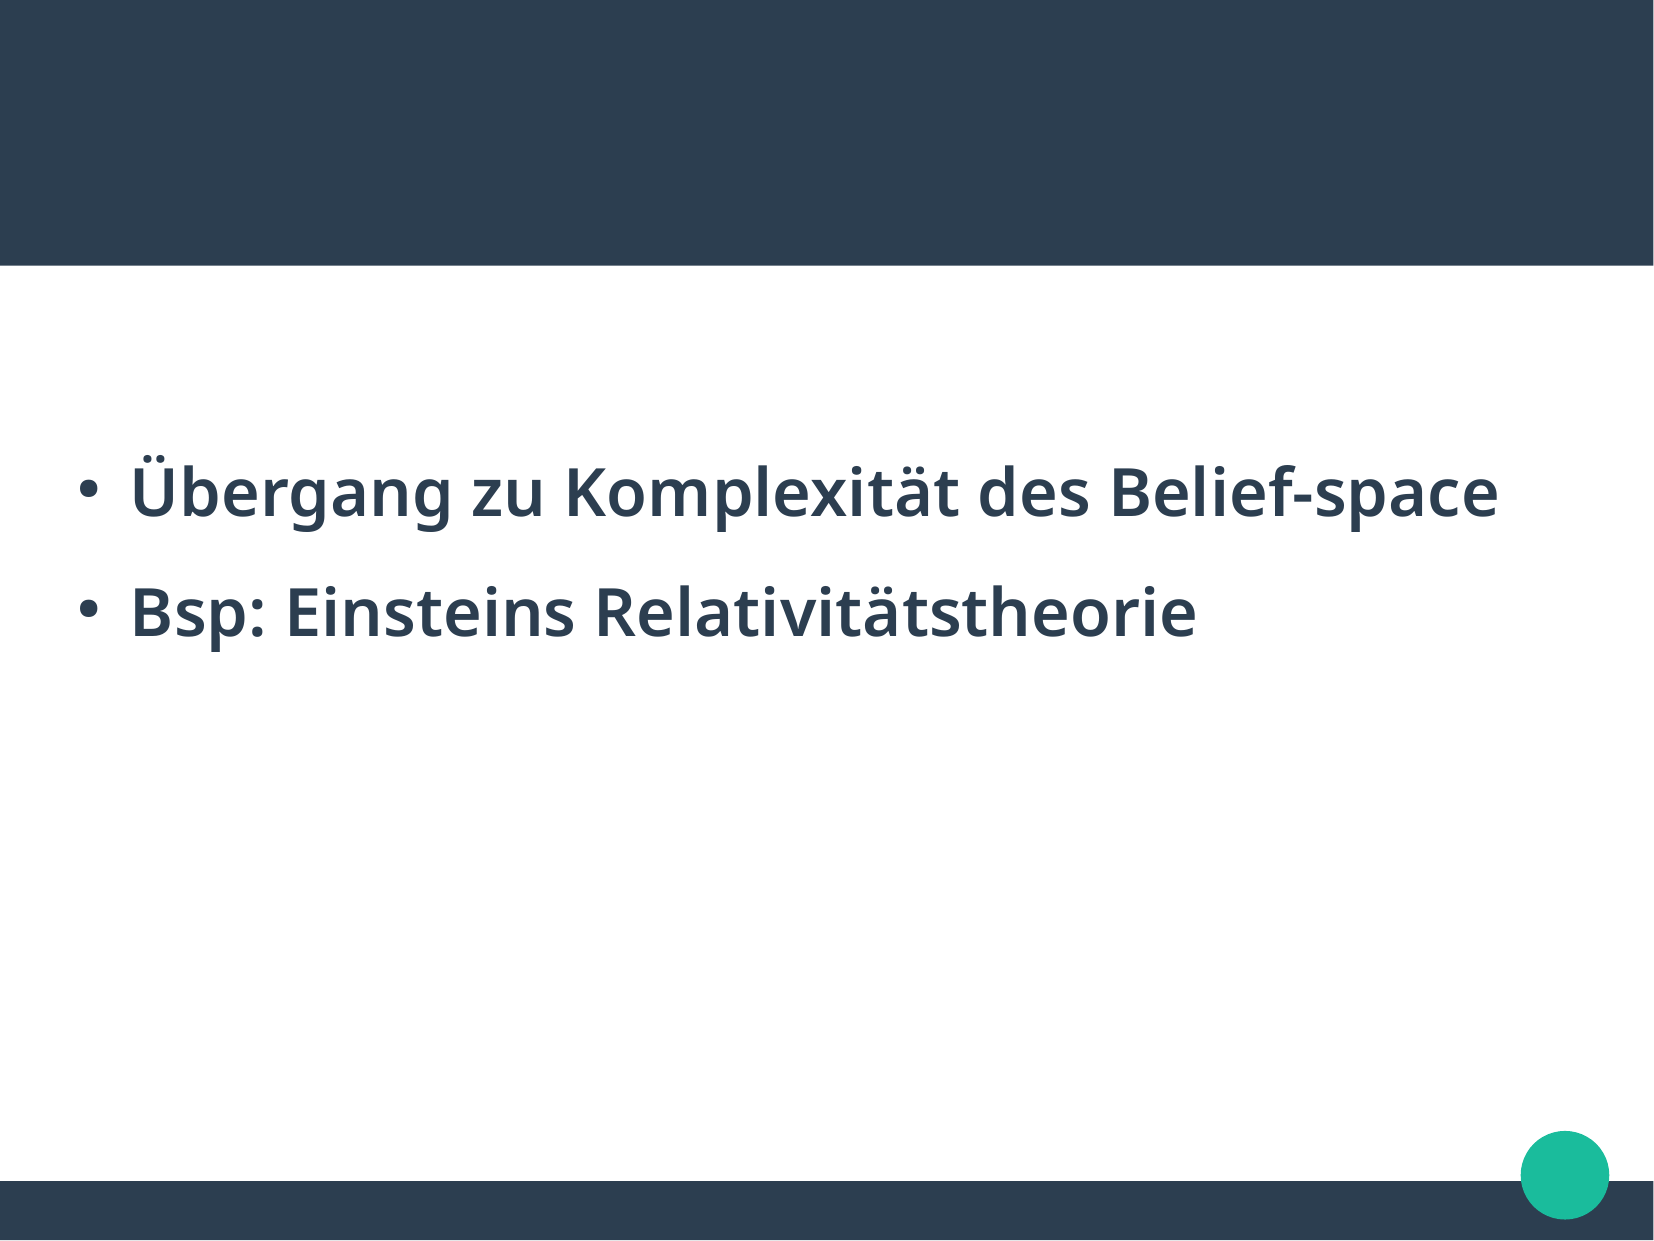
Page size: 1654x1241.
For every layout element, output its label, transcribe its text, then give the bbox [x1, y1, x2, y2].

list Übergang zu Komplexität des Belief-space Bsp: Einsteins Relativitätstheorie [59, 324, 1595, 1152]
